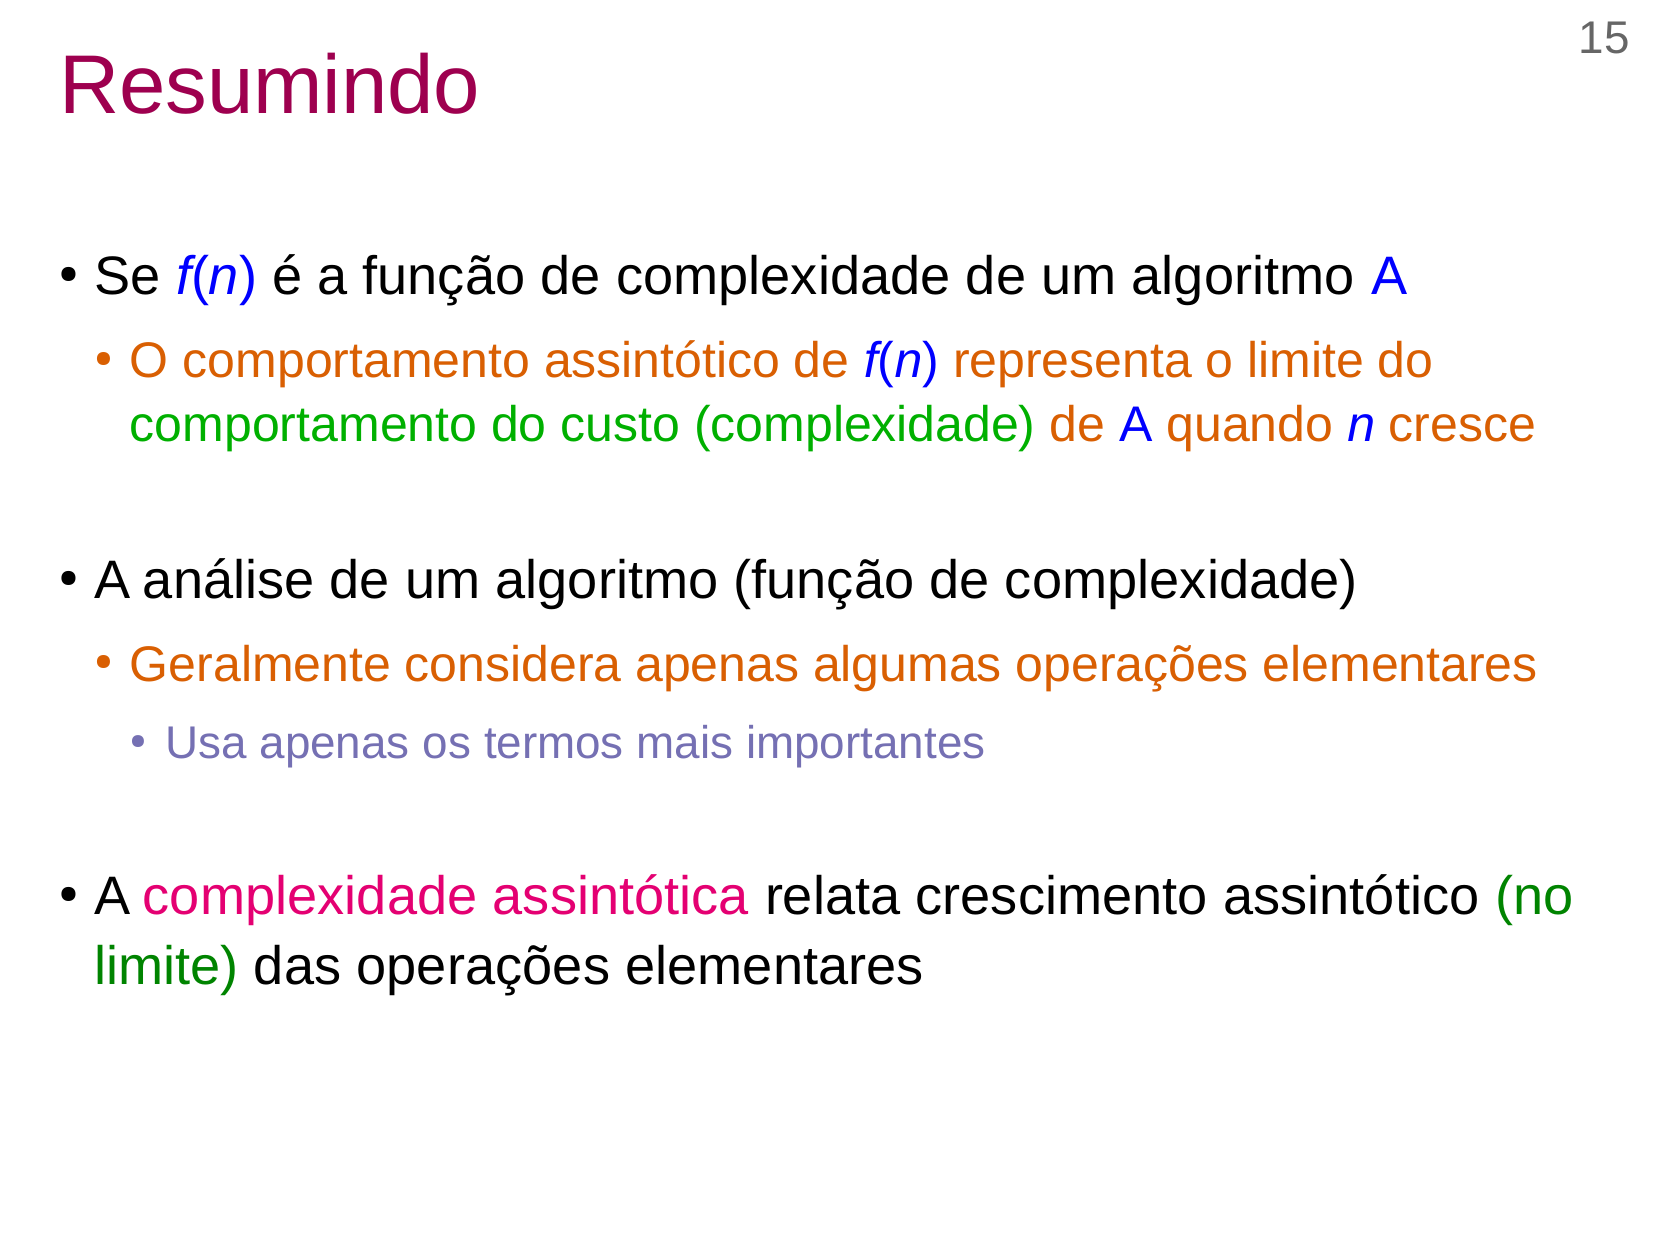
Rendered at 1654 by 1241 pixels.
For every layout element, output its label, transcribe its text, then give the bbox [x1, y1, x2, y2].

list Se f(n) é a função de complexidade de um algoritmo A O comportamento assintótico de f(n) representa o limite do comportamento do custo (complexidade) de A quando n cresce A análise de um algoritmo (função de complexidade) Geralmente considera apenas algumas operações elementares Usa apenas os termos mais importantes A complexidade assintótica relata crescimento assintótico (no limite) das operações elementares [59, 236, 1595, 1211]
title Resumindo [59, 29, 1595, 148]
